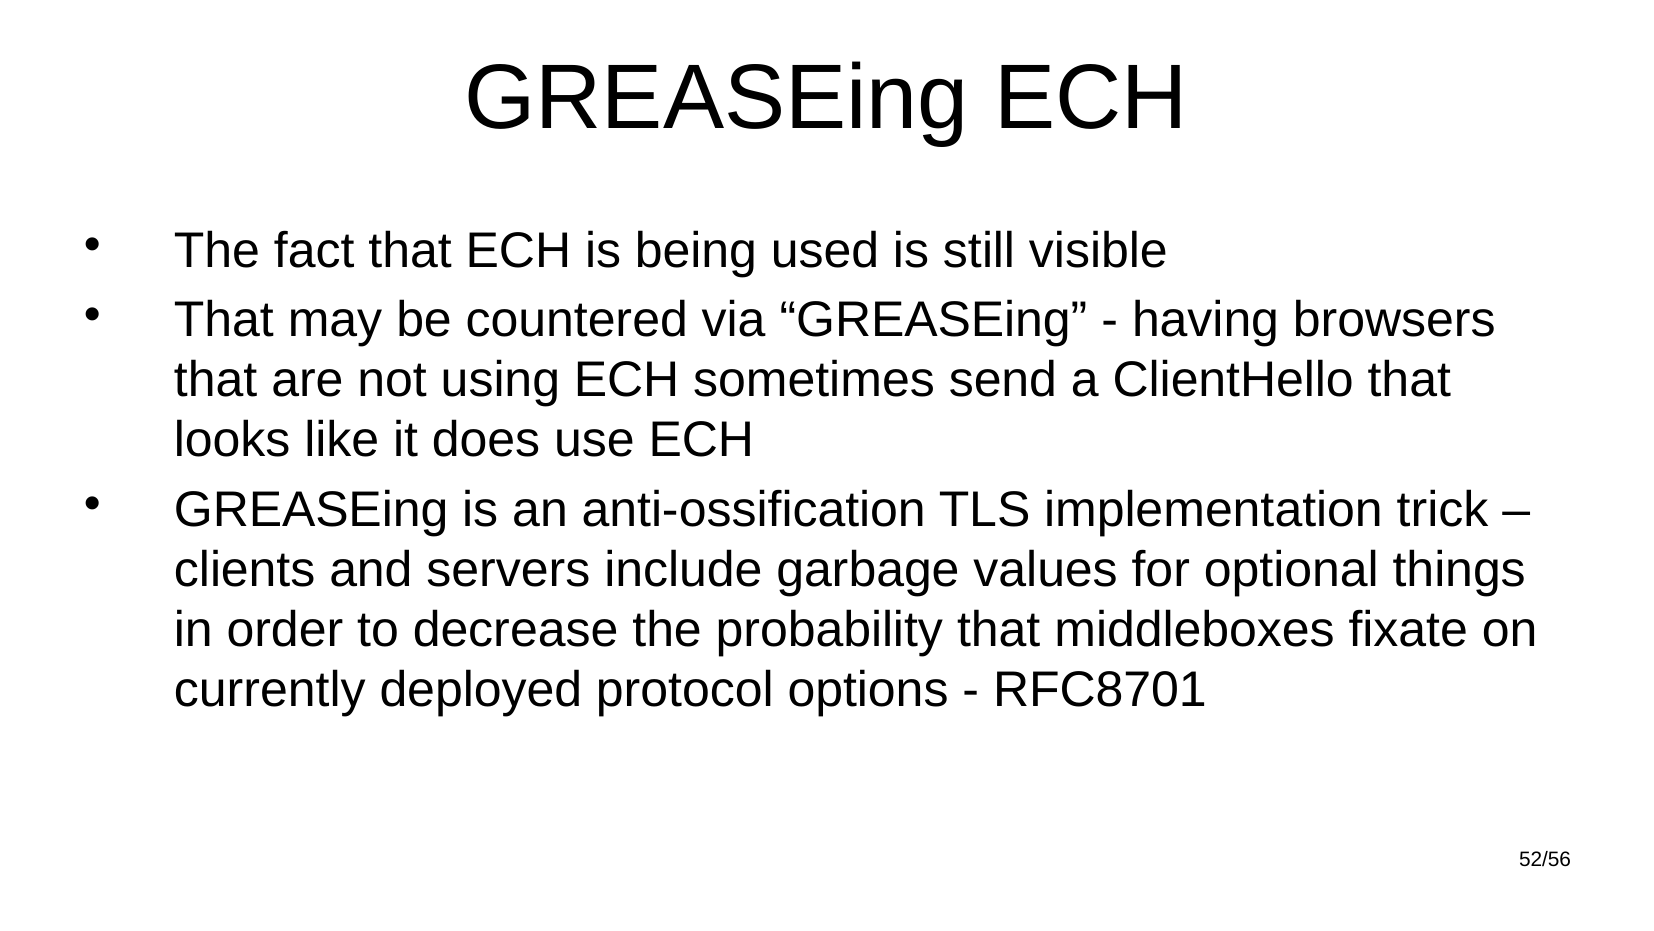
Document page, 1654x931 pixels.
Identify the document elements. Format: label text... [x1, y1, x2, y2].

title GREASEing ECH [82, 36, 1571, 193]
list The fact that ECH is being used is still visible That may be countered via “GREASEing” - having browsers that are not using ECH sometimes send a ClientHello that looks like it does use ECH GREASEing is an anti-ossification TLS implementation trick – clients and servers include garbage values for optional things in order to decrease the probability that middleboxes fixate on currently deployed protocol options - RFC8701 [82, 217, 1571, 757]
